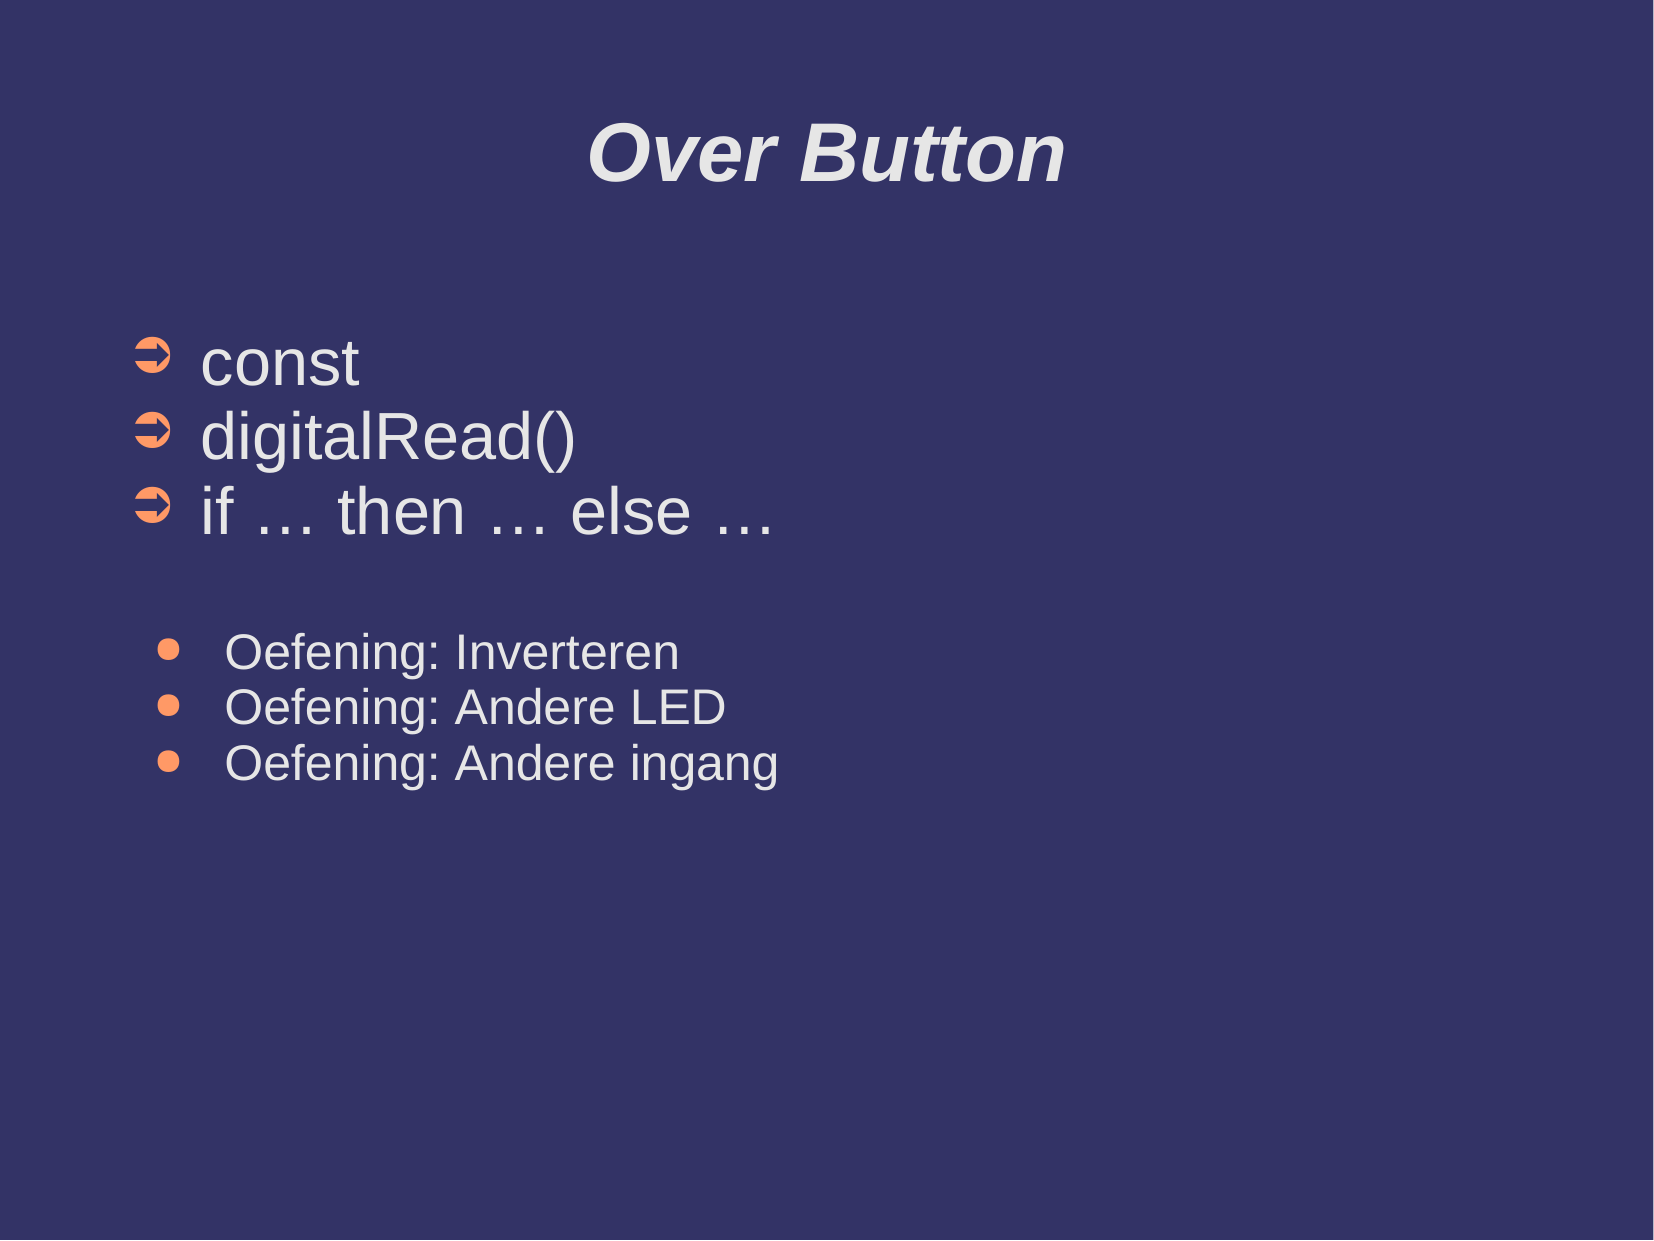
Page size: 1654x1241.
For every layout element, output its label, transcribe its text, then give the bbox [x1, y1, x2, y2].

title Over Button [82, 49, 1571, 257]
list const digitalRead() if … then … else … Oefening: Inverteren Oefening: Andere LED Oefening: Andere ingang [118, 324, 1571, 1004]
